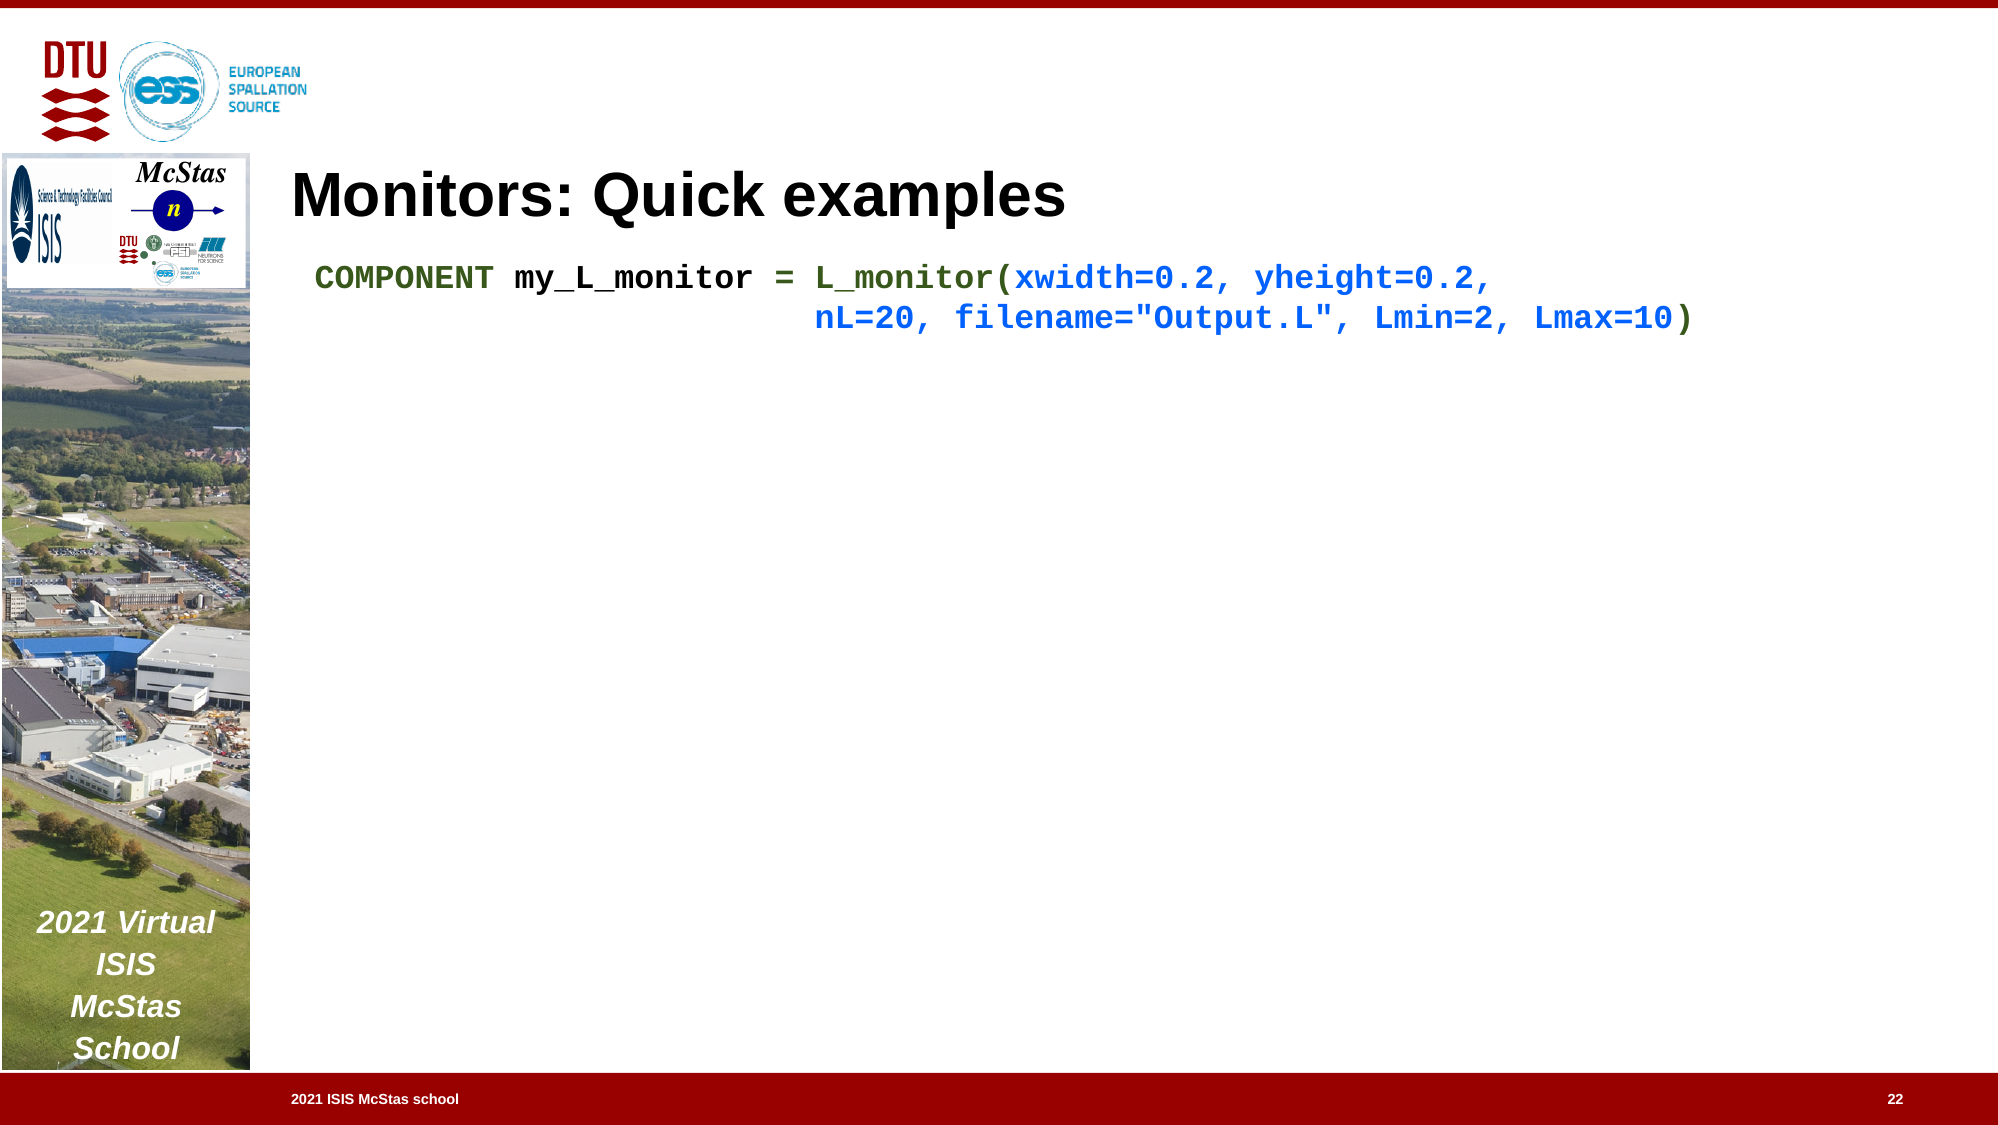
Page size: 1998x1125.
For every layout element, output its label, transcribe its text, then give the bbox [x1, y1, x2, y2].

text_box COMPONENT my_L_monitor = L_monitor(xwidth=0.2, yheight=0.2, nL=20, filename="Output.L", Lmin=2, Lmax=10) [307, 247, 1761, 343]
picture [2, 153, 250, 1070]
title Monitors: Quick examples [291, 69, 1819, 230]
slide_number <number> [1887, 1088, 1909, 1110]
picture [119, 41, 307, 142]
